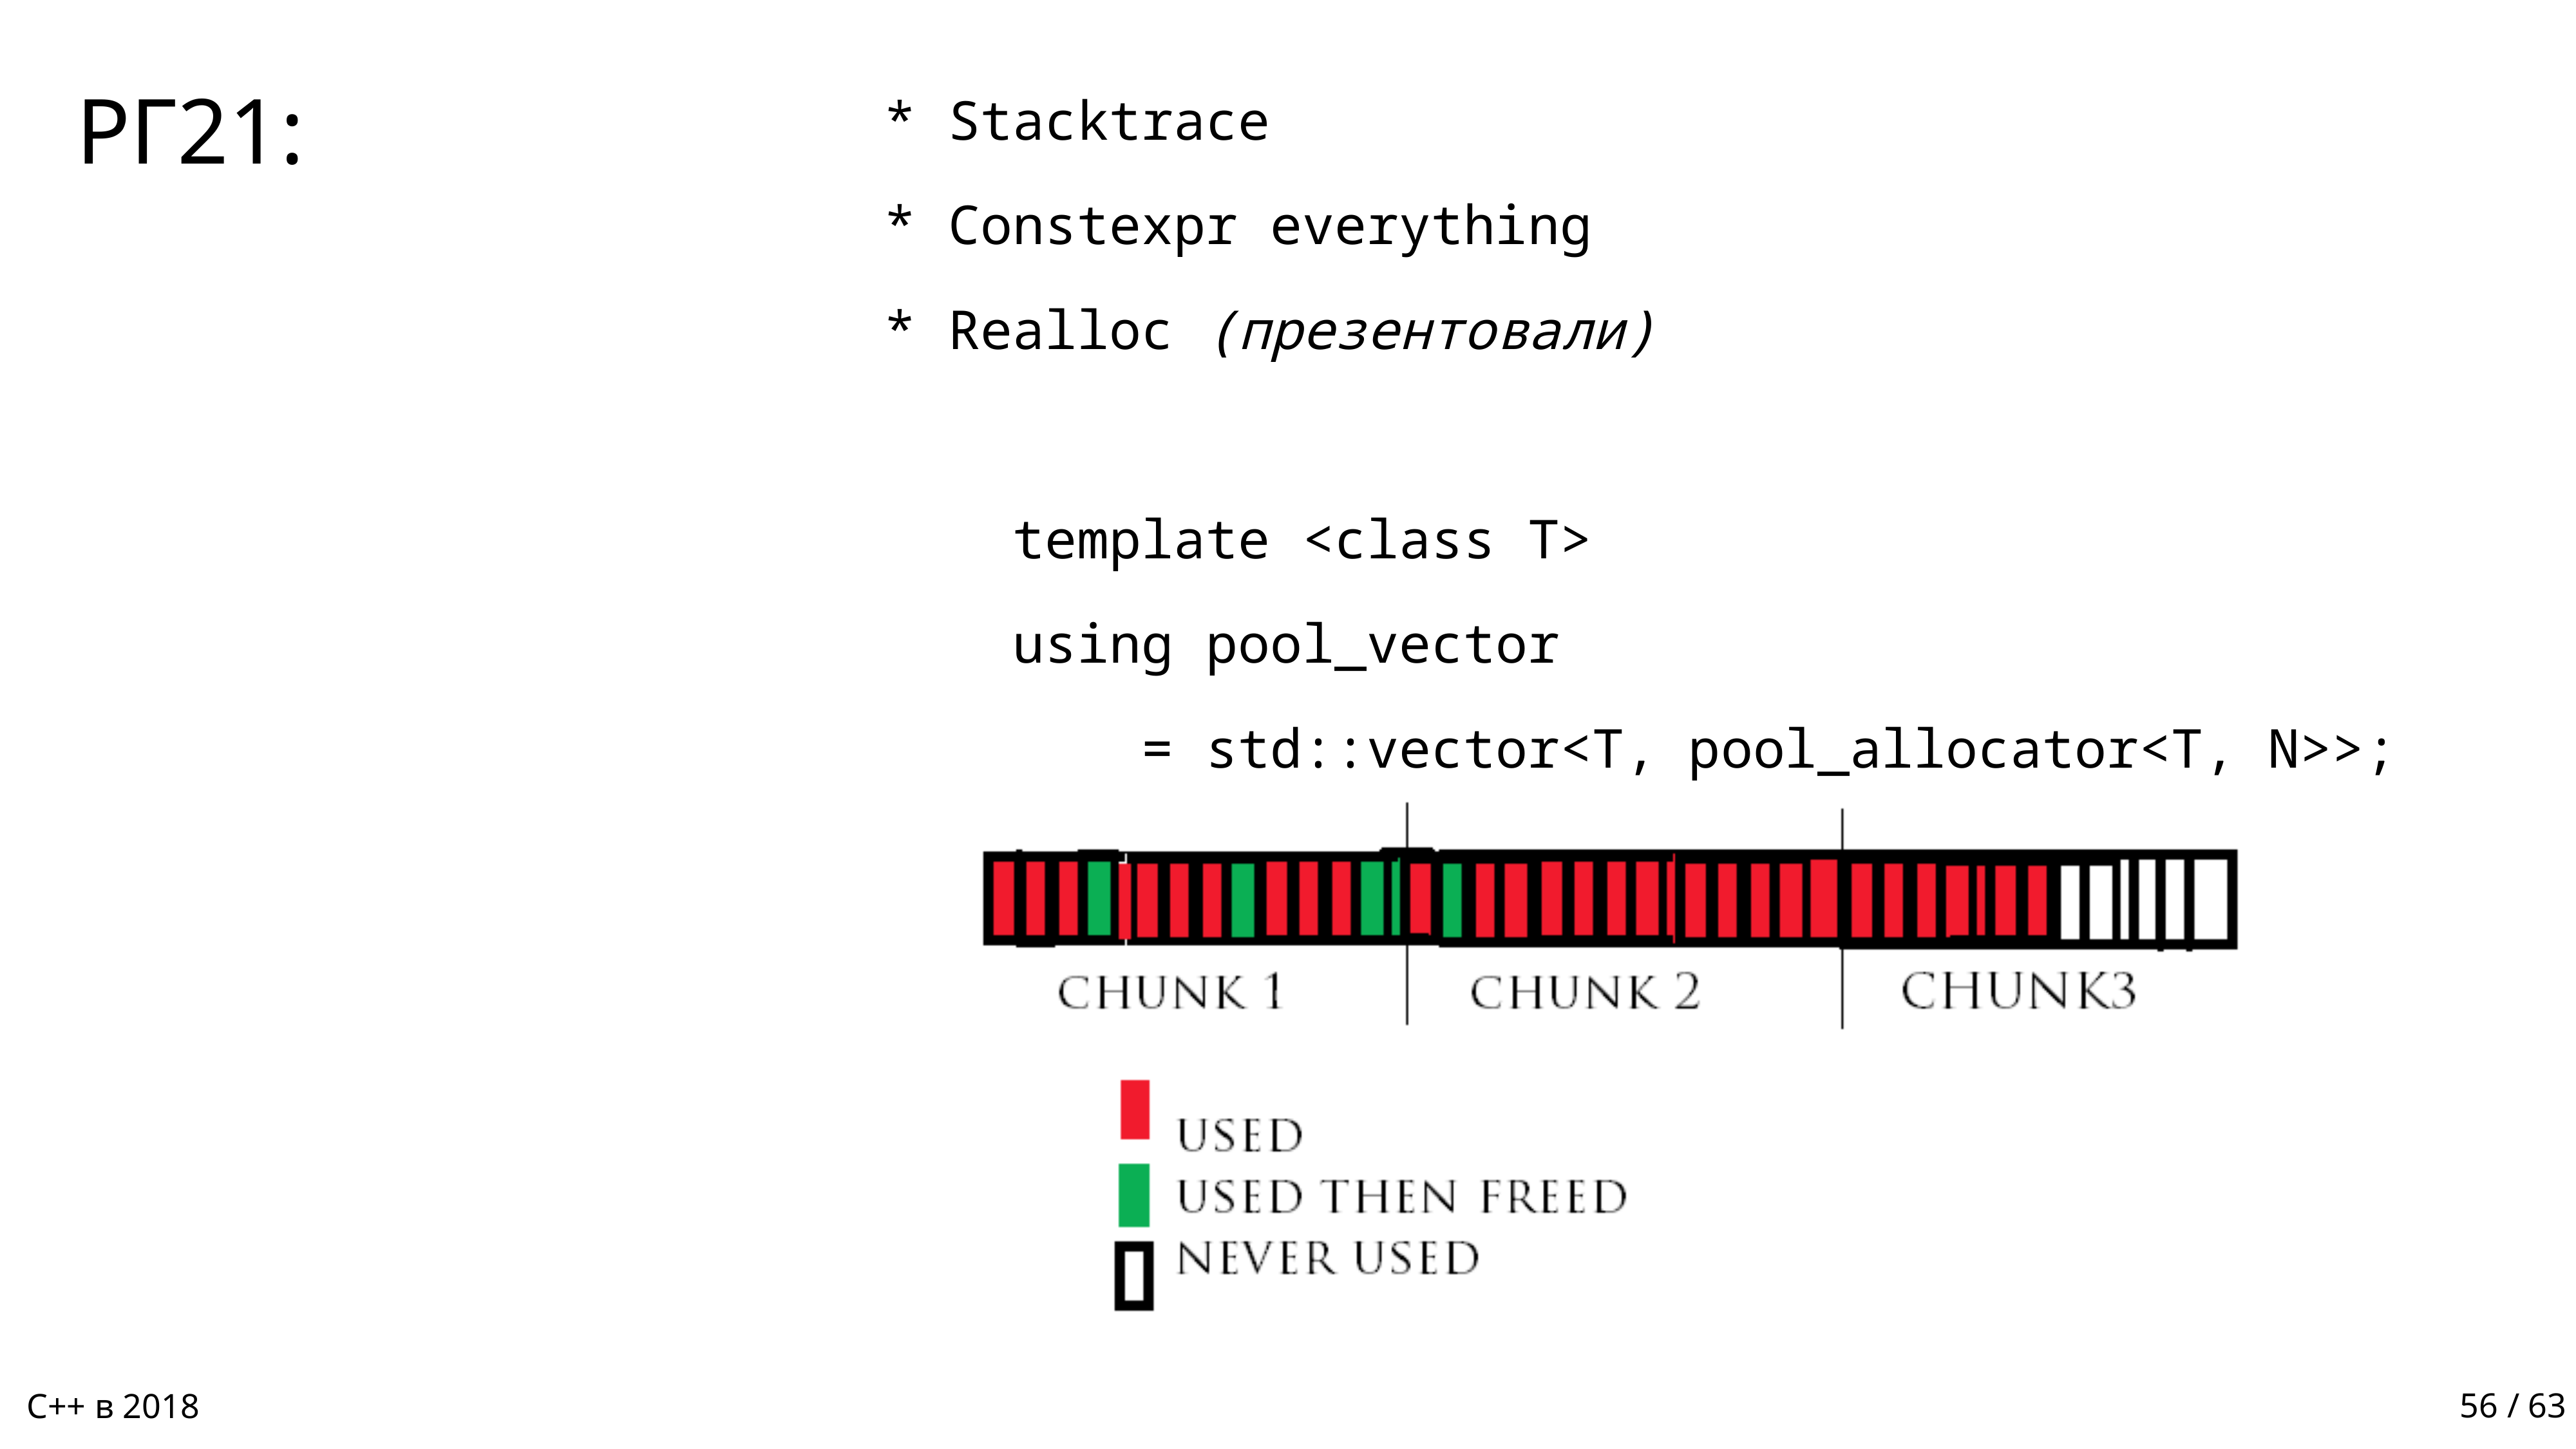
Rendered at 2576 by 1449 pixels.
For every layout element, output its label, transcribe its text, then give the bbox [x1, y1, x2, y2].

list <number> / 63 [1479, 1376, 2576, 1431]
picture [974, 801, 2265, 1379]
list * Stacktrace * Constexpr everything * Realloc (презентовали) template <class T> using pool_vector = std::vector<T, pool_allocator<T, N>>; [875, 81, 2460, 1249]
list C++ в 2018 [17, 1376, 1114, 1431]
title РГ21: [66, 81, 802, 486]
